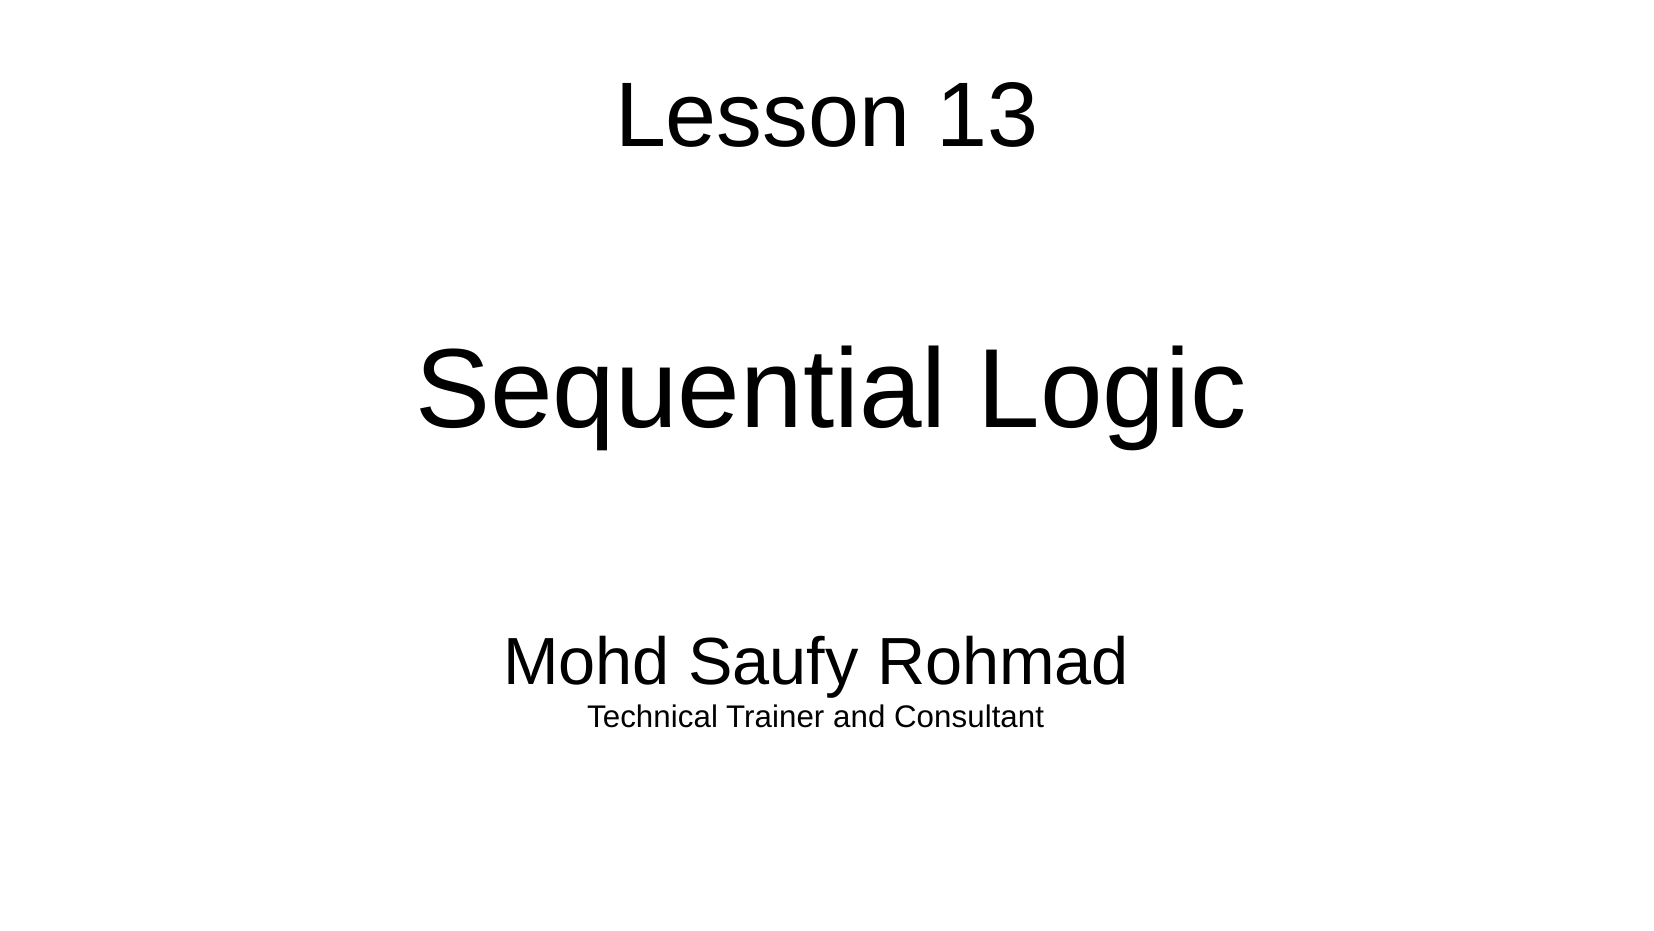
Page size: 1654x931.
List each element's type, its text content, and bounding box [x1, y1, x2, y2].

text_box Mohd Saufy Rohmad Technical Trainer and Consultant [72, 615, 1561, 743]
title Lesson 13 [82, 37, 1571, 193]
subtitle Sequential Logic [86, 316, 1576, 460]
